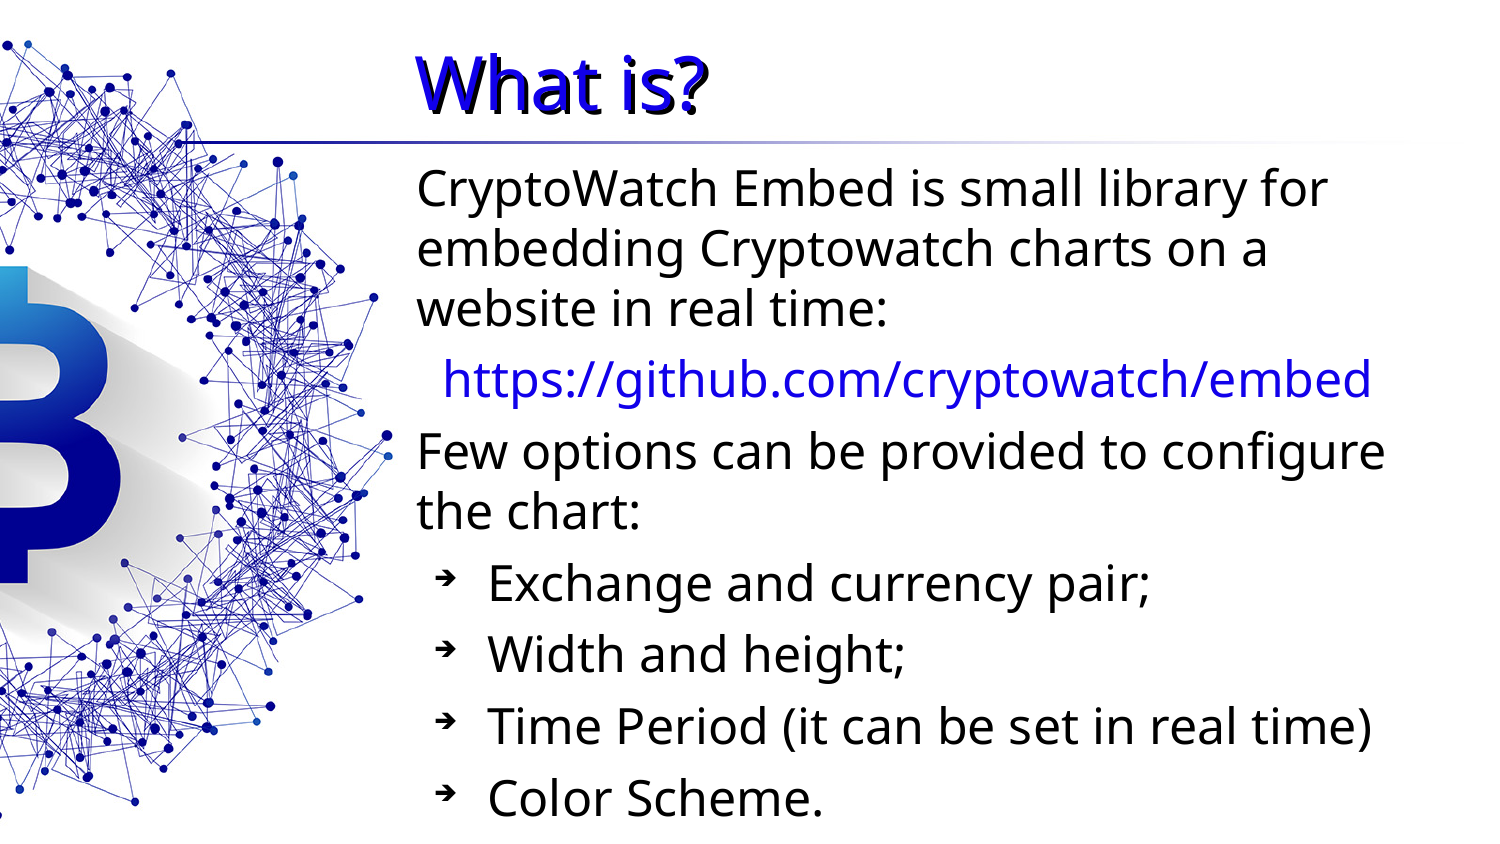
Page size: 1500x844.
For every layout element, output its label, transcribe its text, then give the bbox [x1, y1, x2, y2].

title What is? [399, 21, 1427, 141]
list CryptoWatch Embed is small library for embedding Cryptowatch charts on a website in real time: https://github.com/cryptowatch/embed Few options can be provided to configure the chart: Exchange and currency pair; Width and height; Time Period (it can be set in real time) Color Scheme. [401, 148, 1429, 725]
picture [0, 0, 1500, 844]
